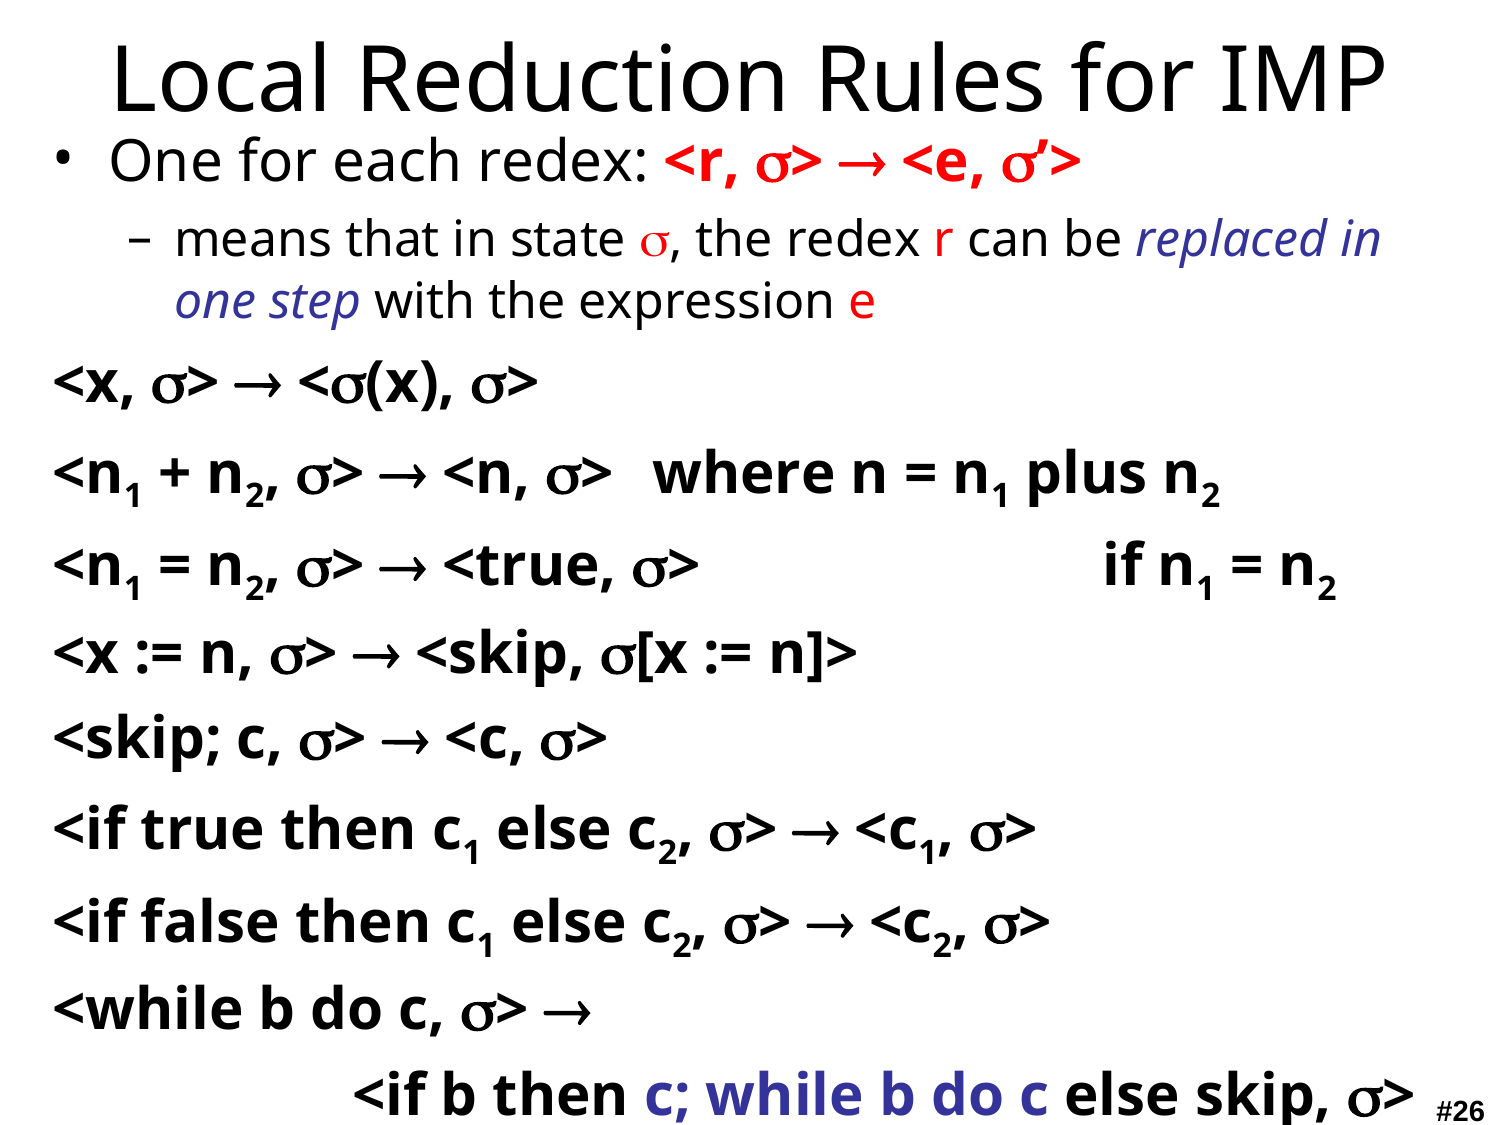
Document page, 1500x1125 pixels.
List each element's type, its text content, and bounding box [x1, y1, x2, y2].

title Local Reduction Rules for IMP [75, 0, 1426, 116]
list One for each redex: <r, >  <e, ’> means that in state , the redex r can be replaced in one step with the expression e <x, >  <(x), > <n1 + n2, >  <n, > where n = n1 plus n2 <n1 = n2, >  <true, > if n1 = n2 <x := n, >  <skip, [x := n]> <skip; c, >  <c, > <if true then c1 else c2, >  <c1, > <if false then c1 else c2, >  <c2, > <while b do c, >  <if b then c; while b do c else skip, > [37, 116, 1463, 1125]
